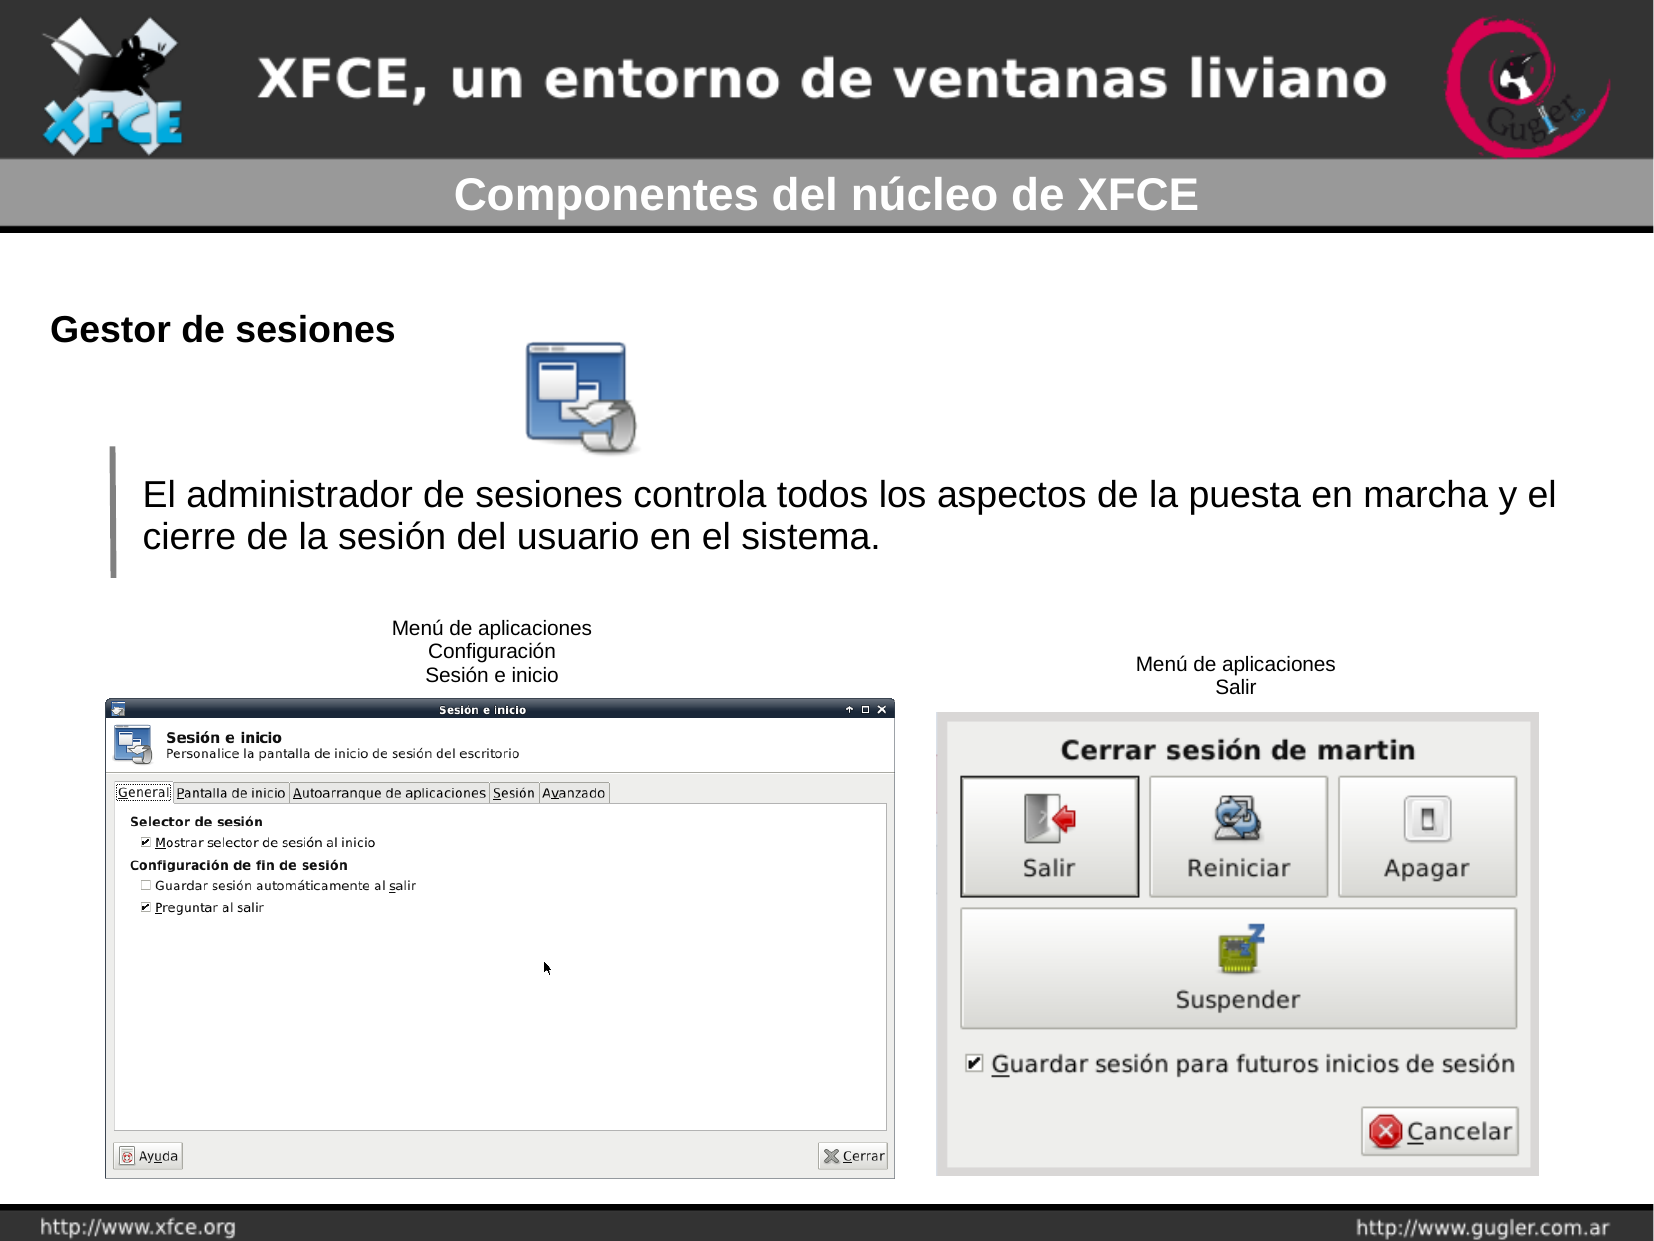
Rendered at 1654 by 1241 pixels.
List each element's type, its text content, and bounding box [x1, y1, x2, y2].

text_box Menú de aplicaciones Configuración Sesión e inicio [259, 609, 725, 695]
picture [0, 1204, 1654, 1241]
picture [936, 712, 1539, 1176]
picture [105, 698, 895, 1179]
picture [0, 229, 1654, 233]
picture [525, 359, 644, 460]
text_box Gestor de sesiones [35, 301, 1630, 359]
text_box Menú de aplicaciones Salir [1003, 644, 1469, 707]
picture [0, 0, 1654, 161]
text_box Componentes del núcleo de XFCE [0, 161, 1654, 229]
text_box El administrador de sesiones controla todos los aspectos de la puesta en marcha y el cierre de la sesión del usuario en el sistema. [127, 466, 1613, 566]
